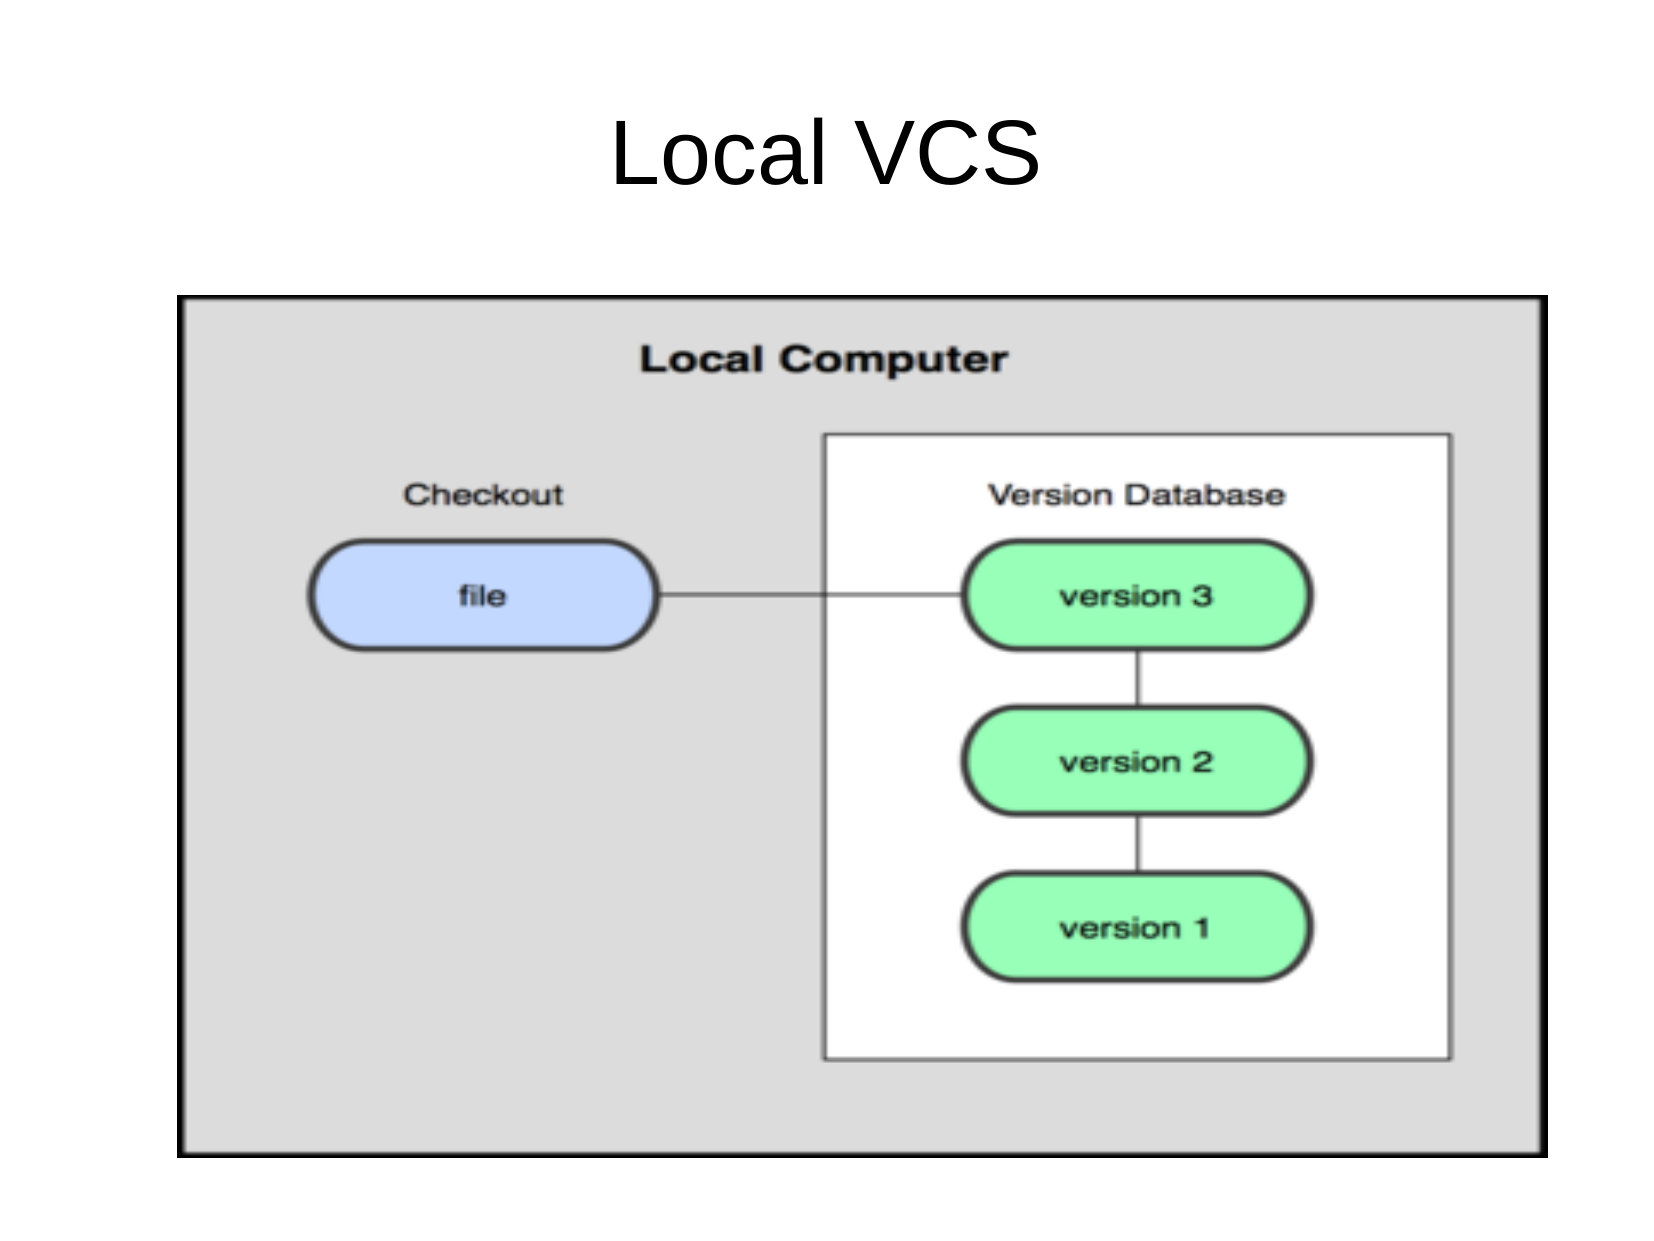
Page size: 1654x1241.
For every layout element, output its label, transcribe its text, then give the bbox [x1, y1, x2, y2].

title Local VCS [82, 49, 1571, 257]
picture [177, 295, 1548, 1158]
